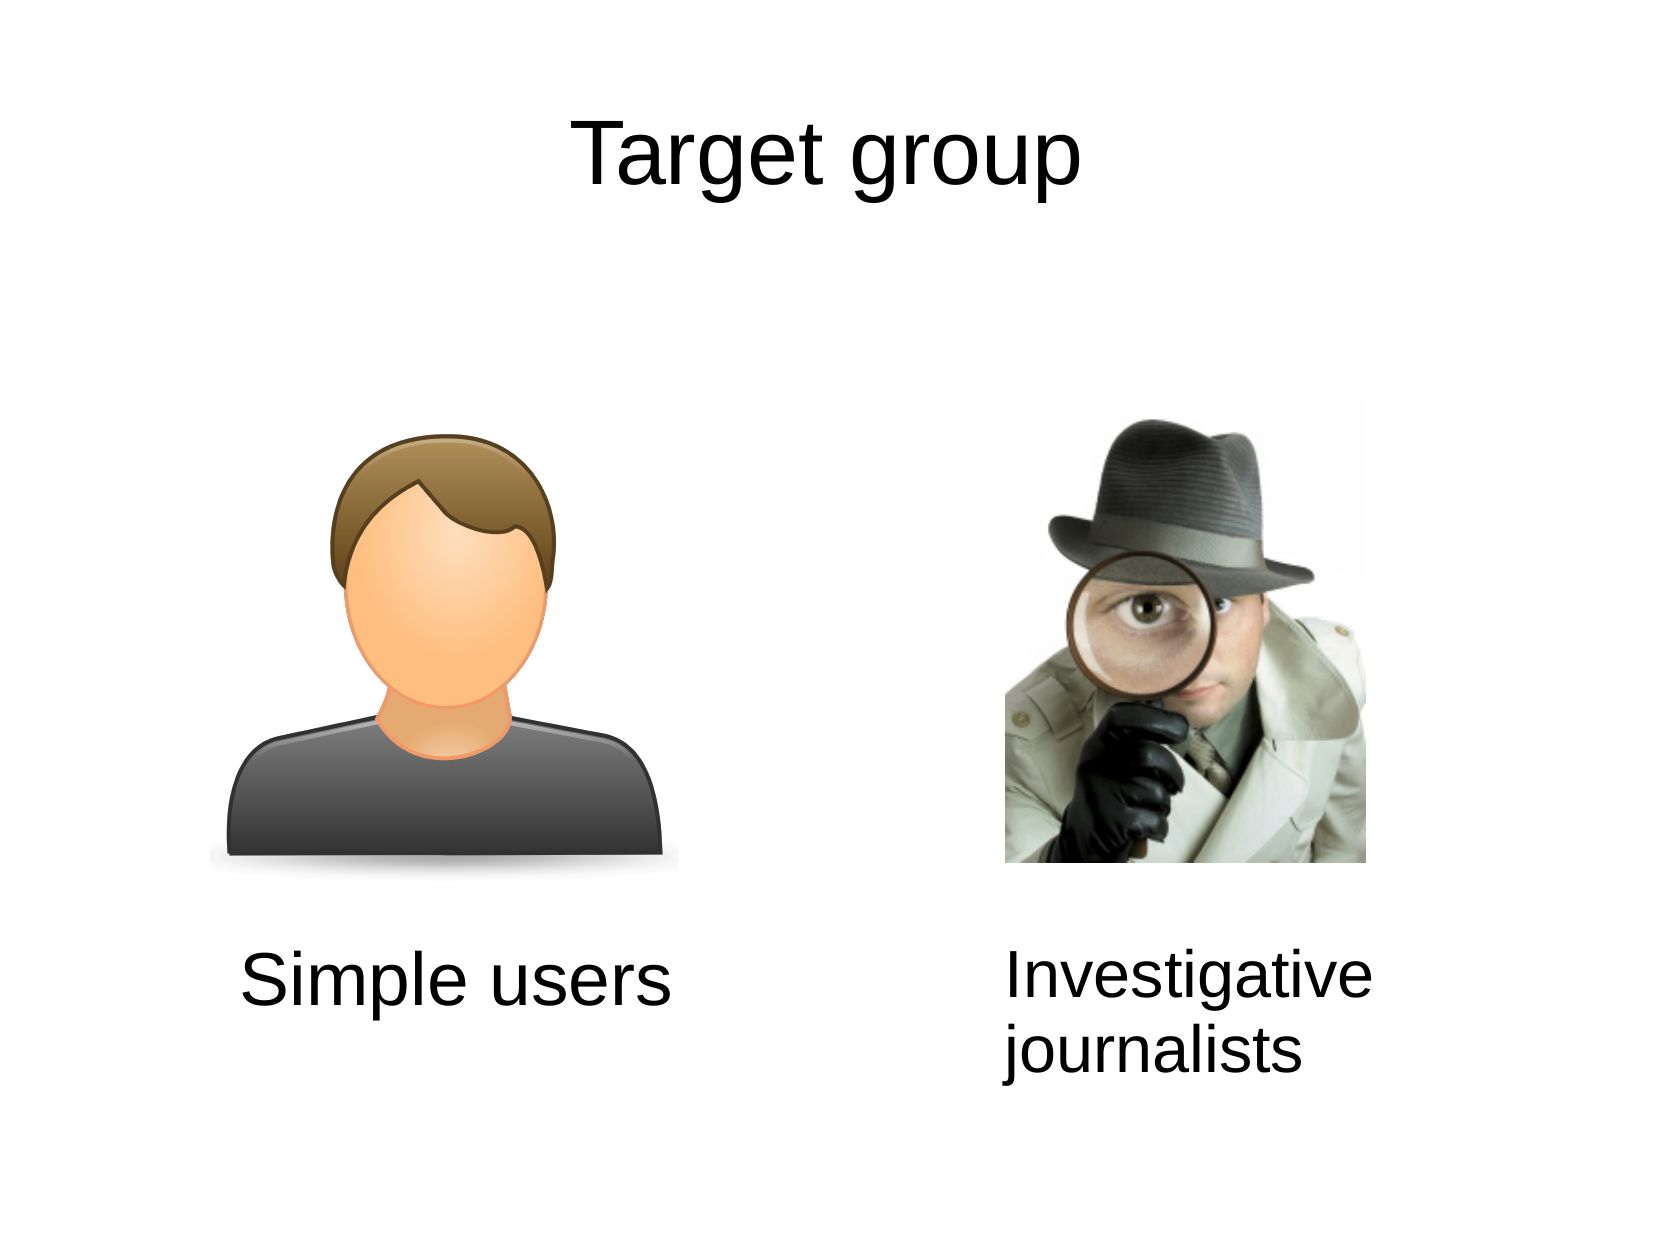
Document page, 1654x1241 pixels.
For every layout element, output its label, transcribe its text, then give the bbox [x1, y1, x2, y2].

list [82, 290, 1571, 1010]
picture [1005, 389, 1366, 863]
title Target group [82, 49, 1571, 257]
text_box Investigative journalists [990, 930, 1426, 1095]
text_box Simple users [225, 930, 706, 1029]
picture [210, 434, 679, 886]
